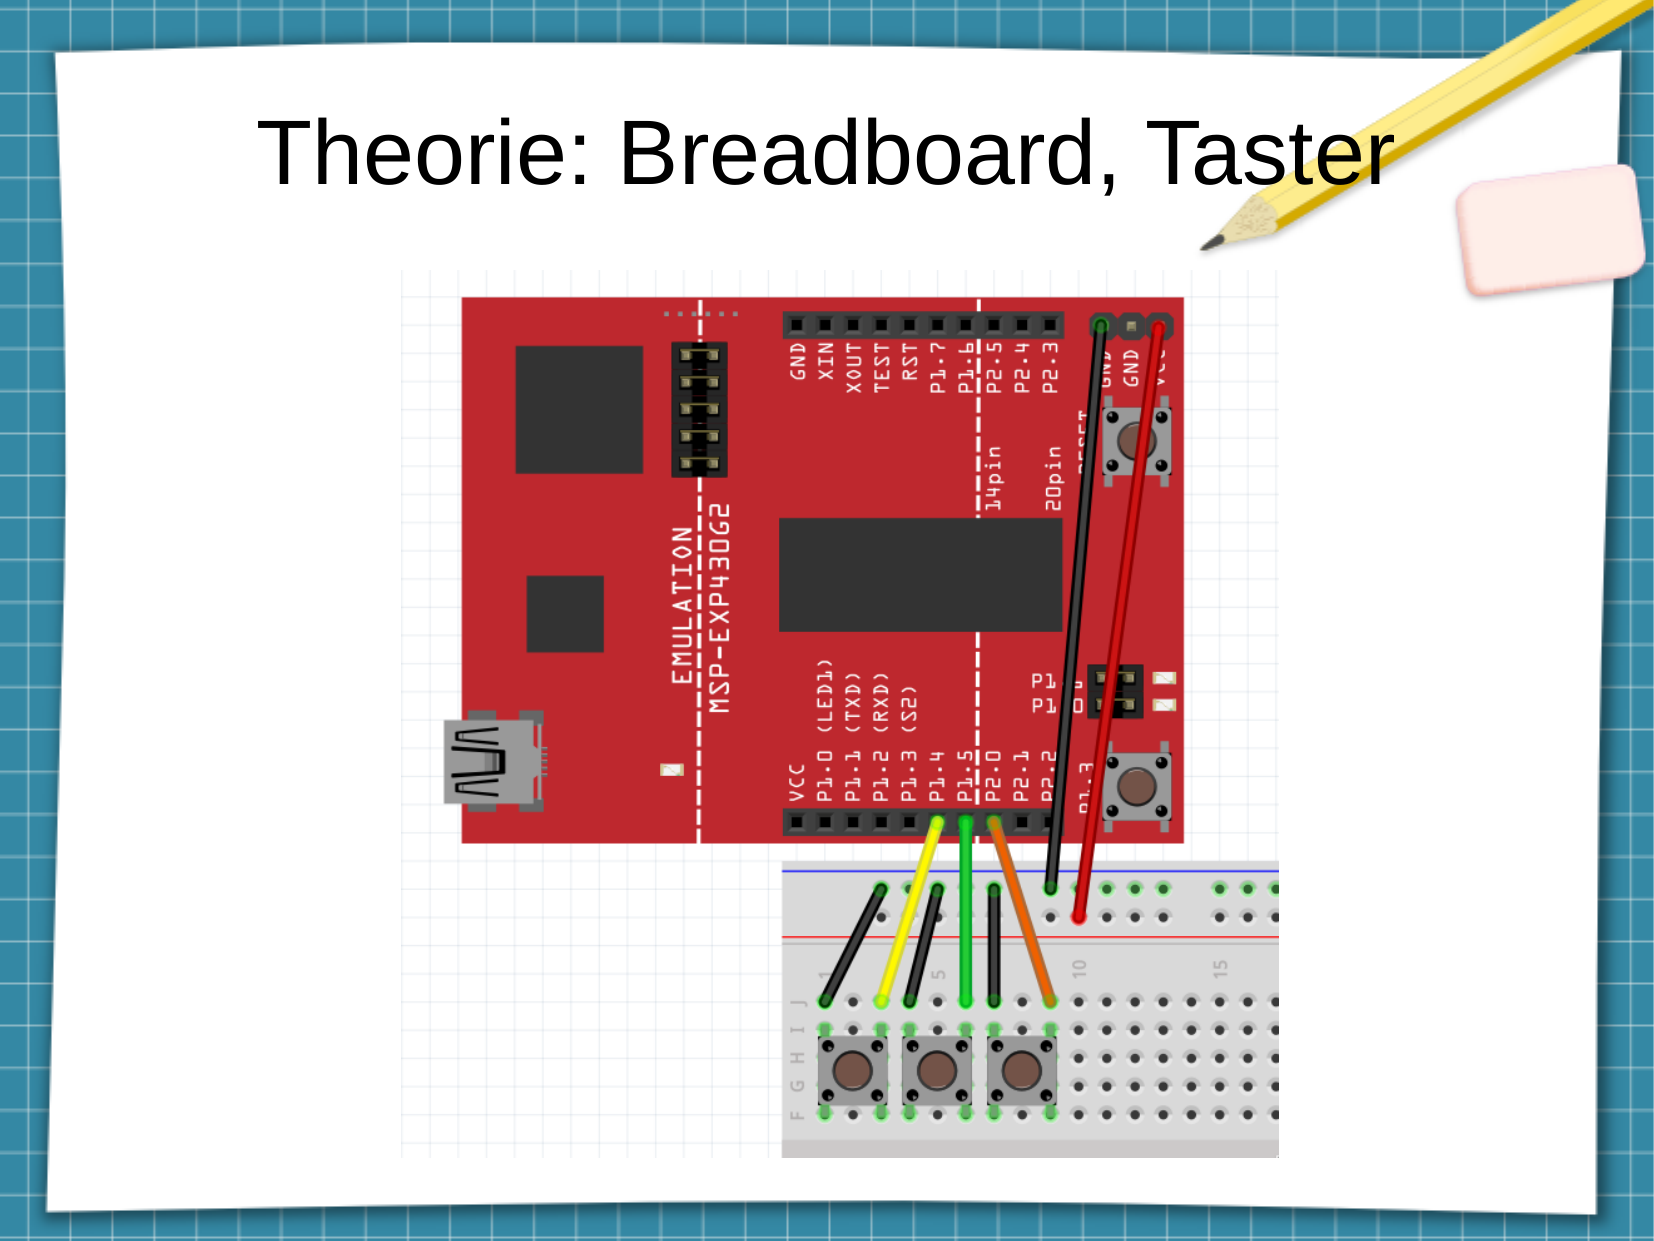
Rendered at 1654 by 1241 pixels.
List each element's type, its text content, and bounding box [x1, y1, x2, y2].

picture [0, 0, 1654, 1241]
title Theorie: Breadboard, Taster [82, 49, 1571, 257]
